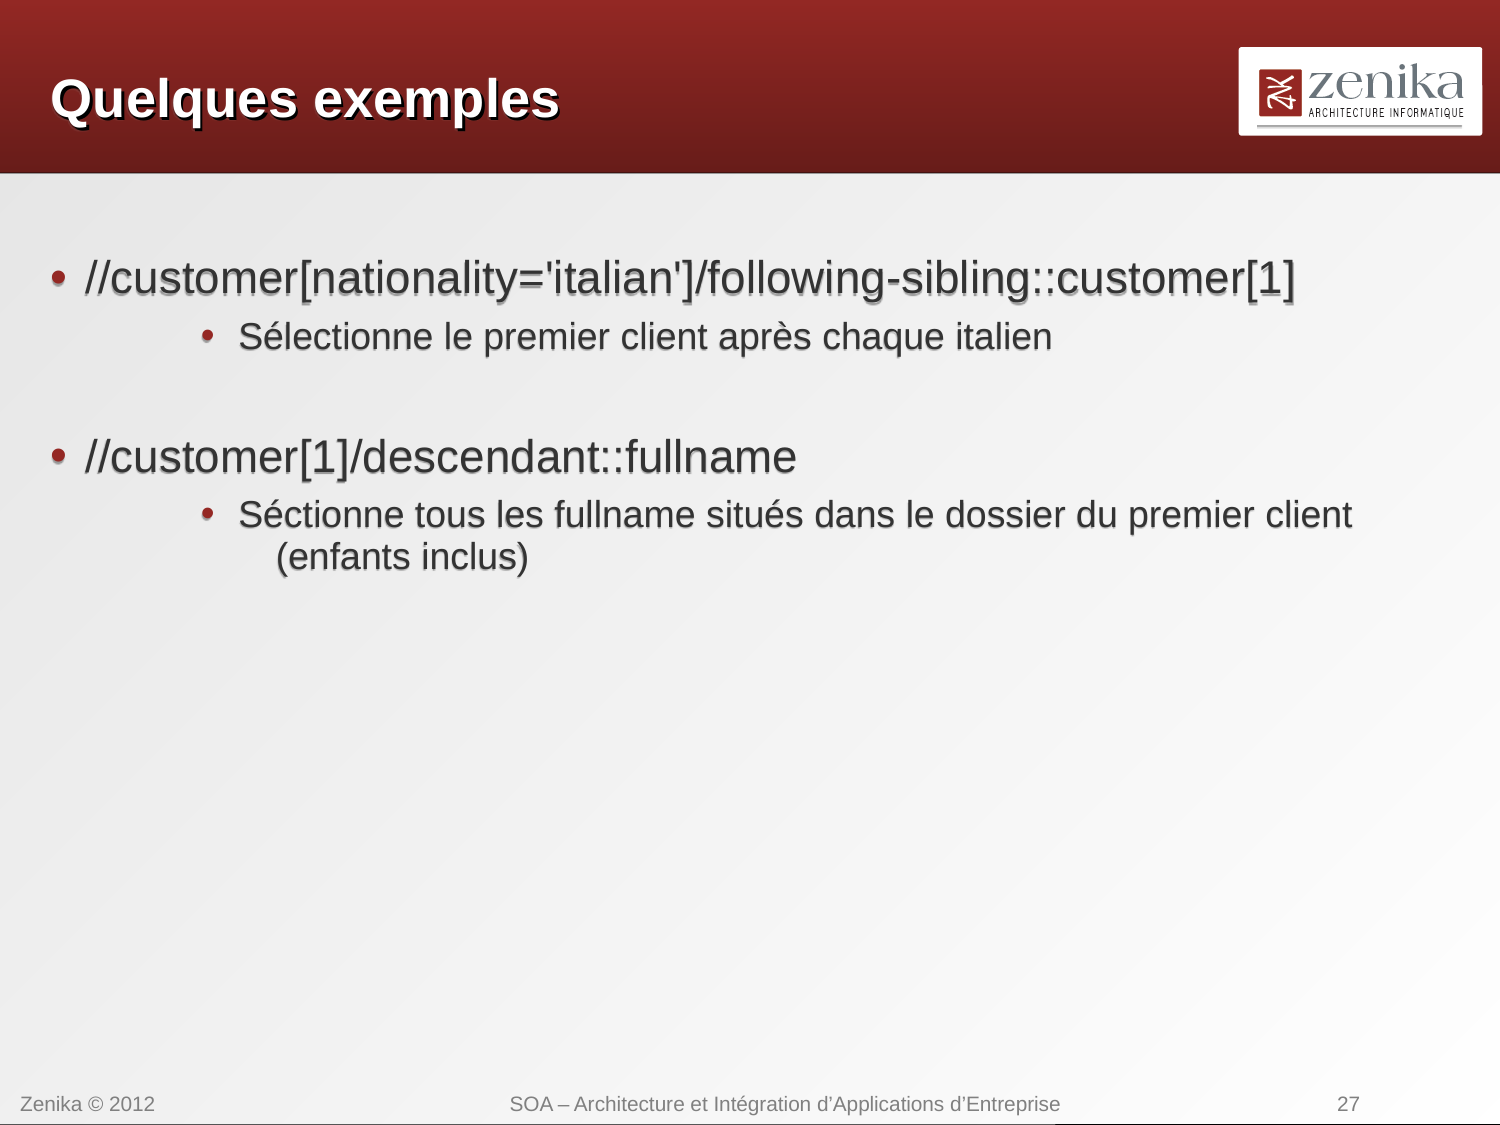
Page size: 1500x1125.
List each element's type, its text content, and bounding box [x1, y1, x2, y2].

title Quelques exemples [50, 15, 1206, 180]
list //customer[nationality='italian']/following-sibling::customer[1] Sélectionne le premier client après chaque italien //customer[1]/descendant::fullname Séctionne tous les fullname situés dans le dossier du premier client (enfants inclus) [50, 249, 1435, 1079]
